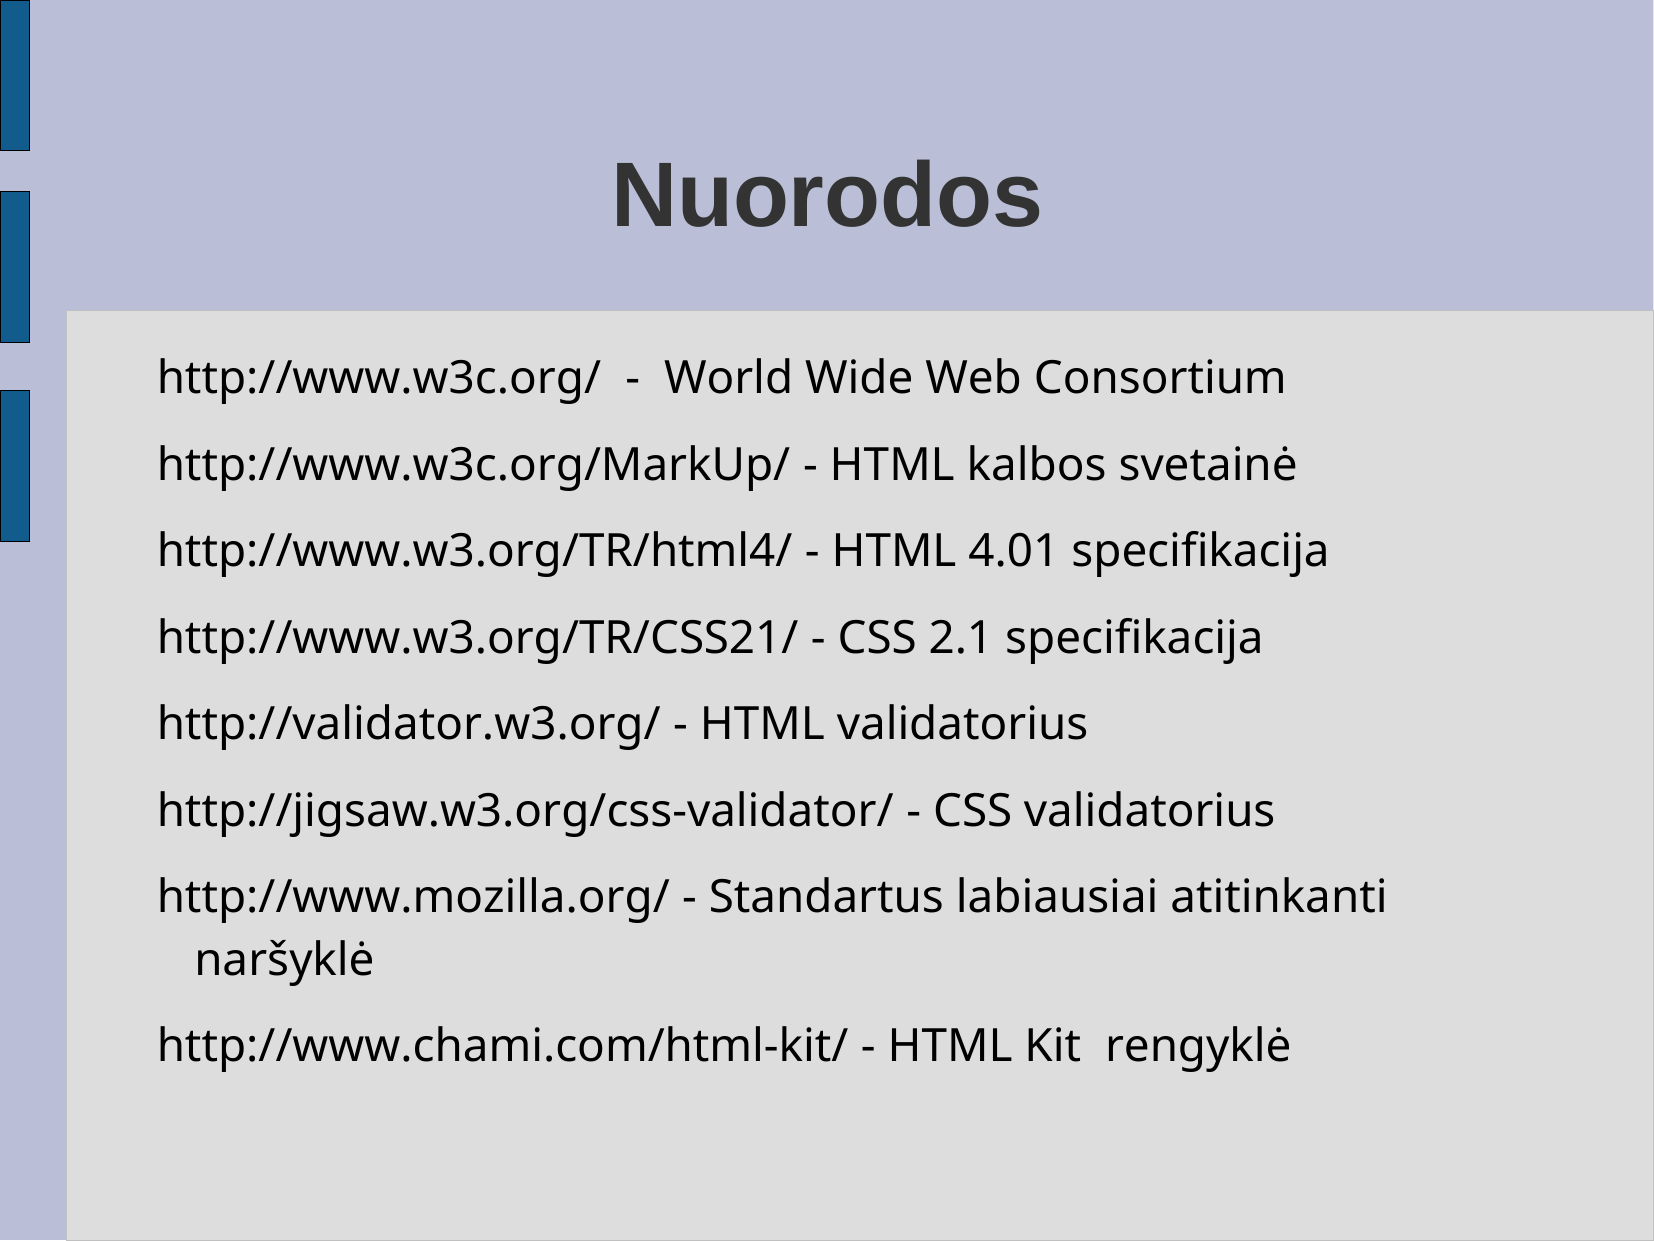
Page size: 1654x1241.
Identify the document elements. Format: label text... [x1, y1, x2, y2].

list http://www.w3c.org/ - World Wide Web Consortium http://www.w3c.org/MarkUp/ - HTML kalbos svetainė http://www.w3.org/TR/html4/ - HTML 4.01 specifikacija http://www.w3.org/TR/CSS21/ - CSS 2.1 specifikacija http://validator.w3.org/ - HTML validatorius http://jigsaw.w3.org/css-validator/ - CSS validatorius http://www.mozilla.org/ - Standartus labiausiai atitinkanti naršyklė http://www.chami.com/html-kit/ - HTML Kit rengyklė [121, 344, 1534, 1127]
title Nuorodos [121, 91, 1534, 299]
